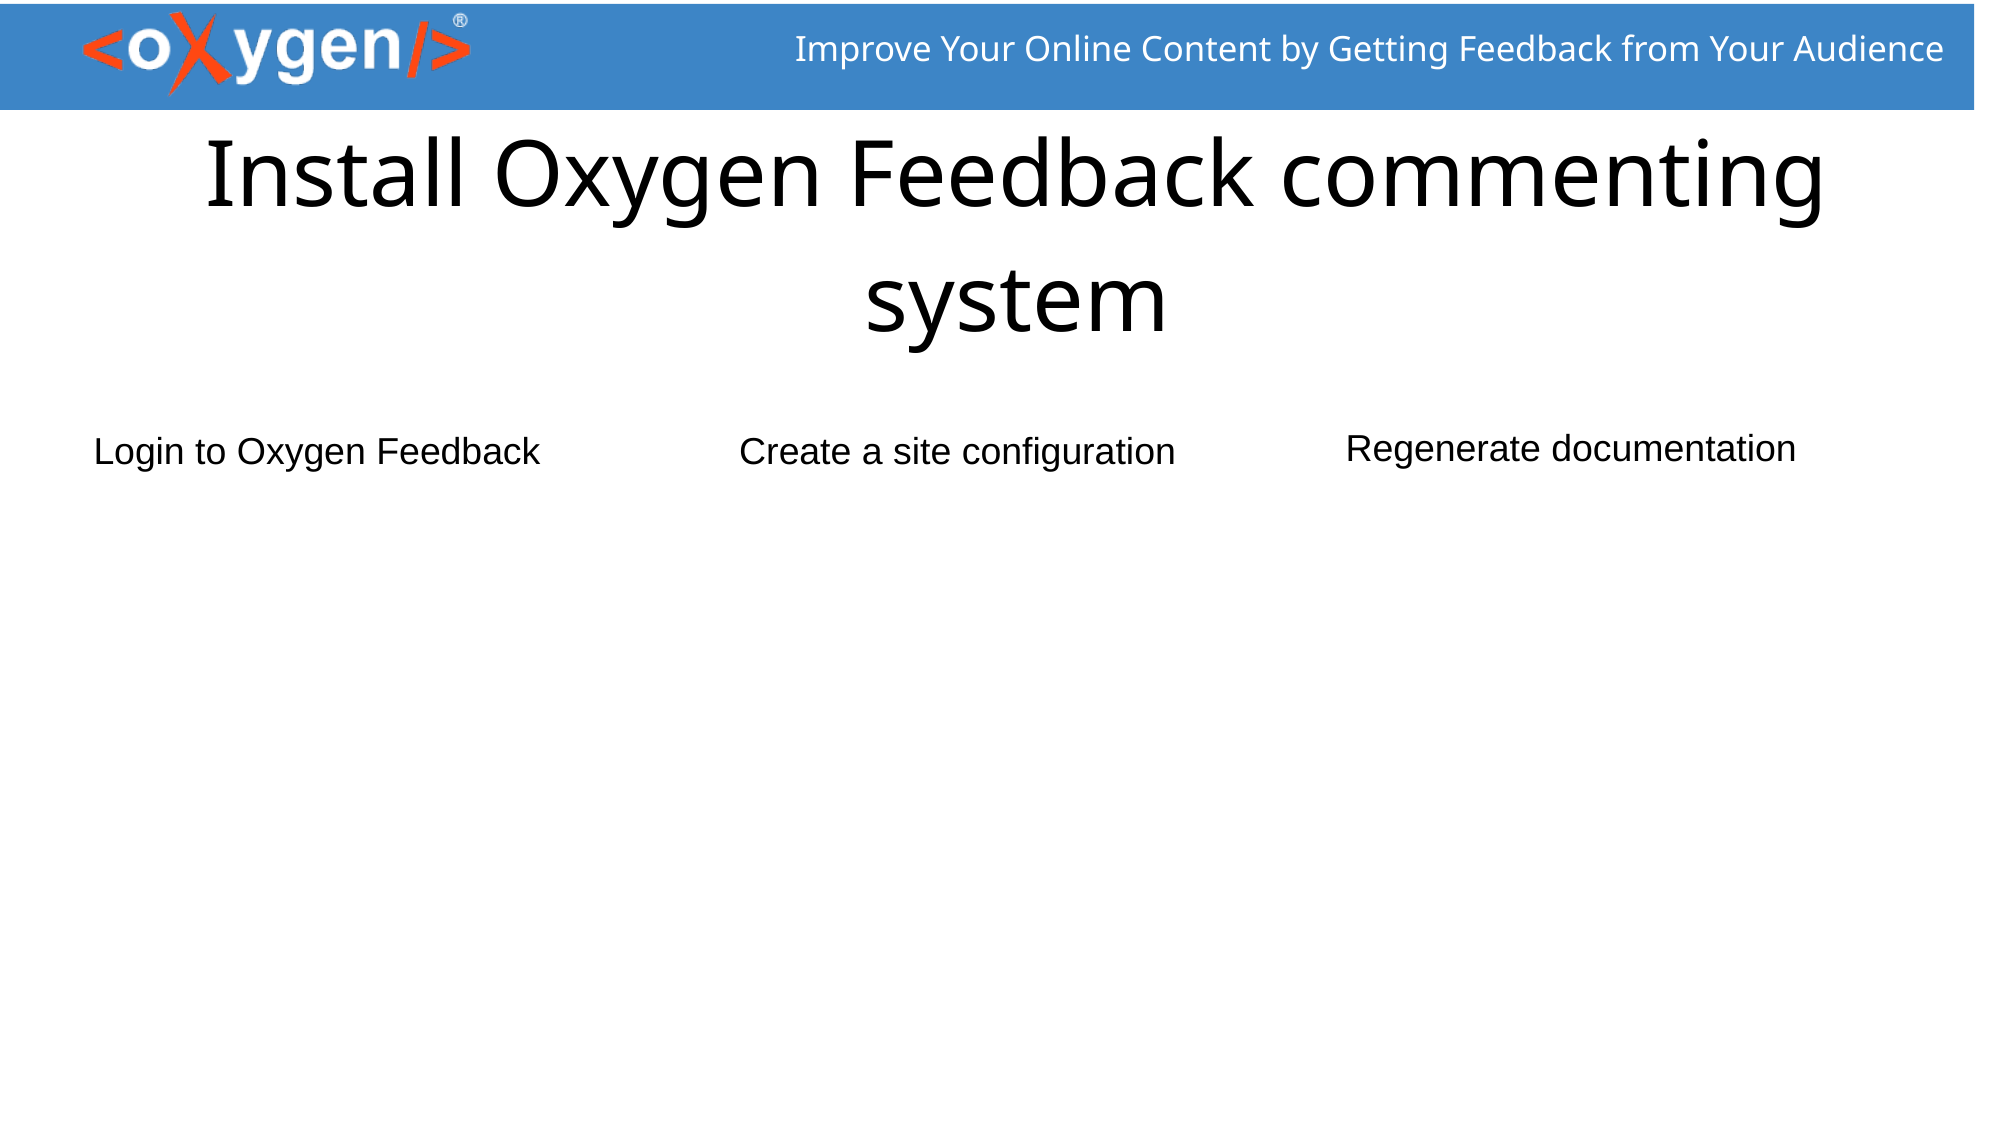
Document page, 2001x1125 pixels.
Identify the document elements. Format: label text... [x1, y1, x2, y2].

picture [75, 0, 488, 106]
title Install Oxygen Feedback commenting system [99, 126, 1900, 341]
text_box Create a site configuration [724, 423, 1191, 480]
text_box Regenerate documentation [1330, 420, 1812, 477]
text_box Login to Oxygen Feedback [78, 423, 556, 480]
